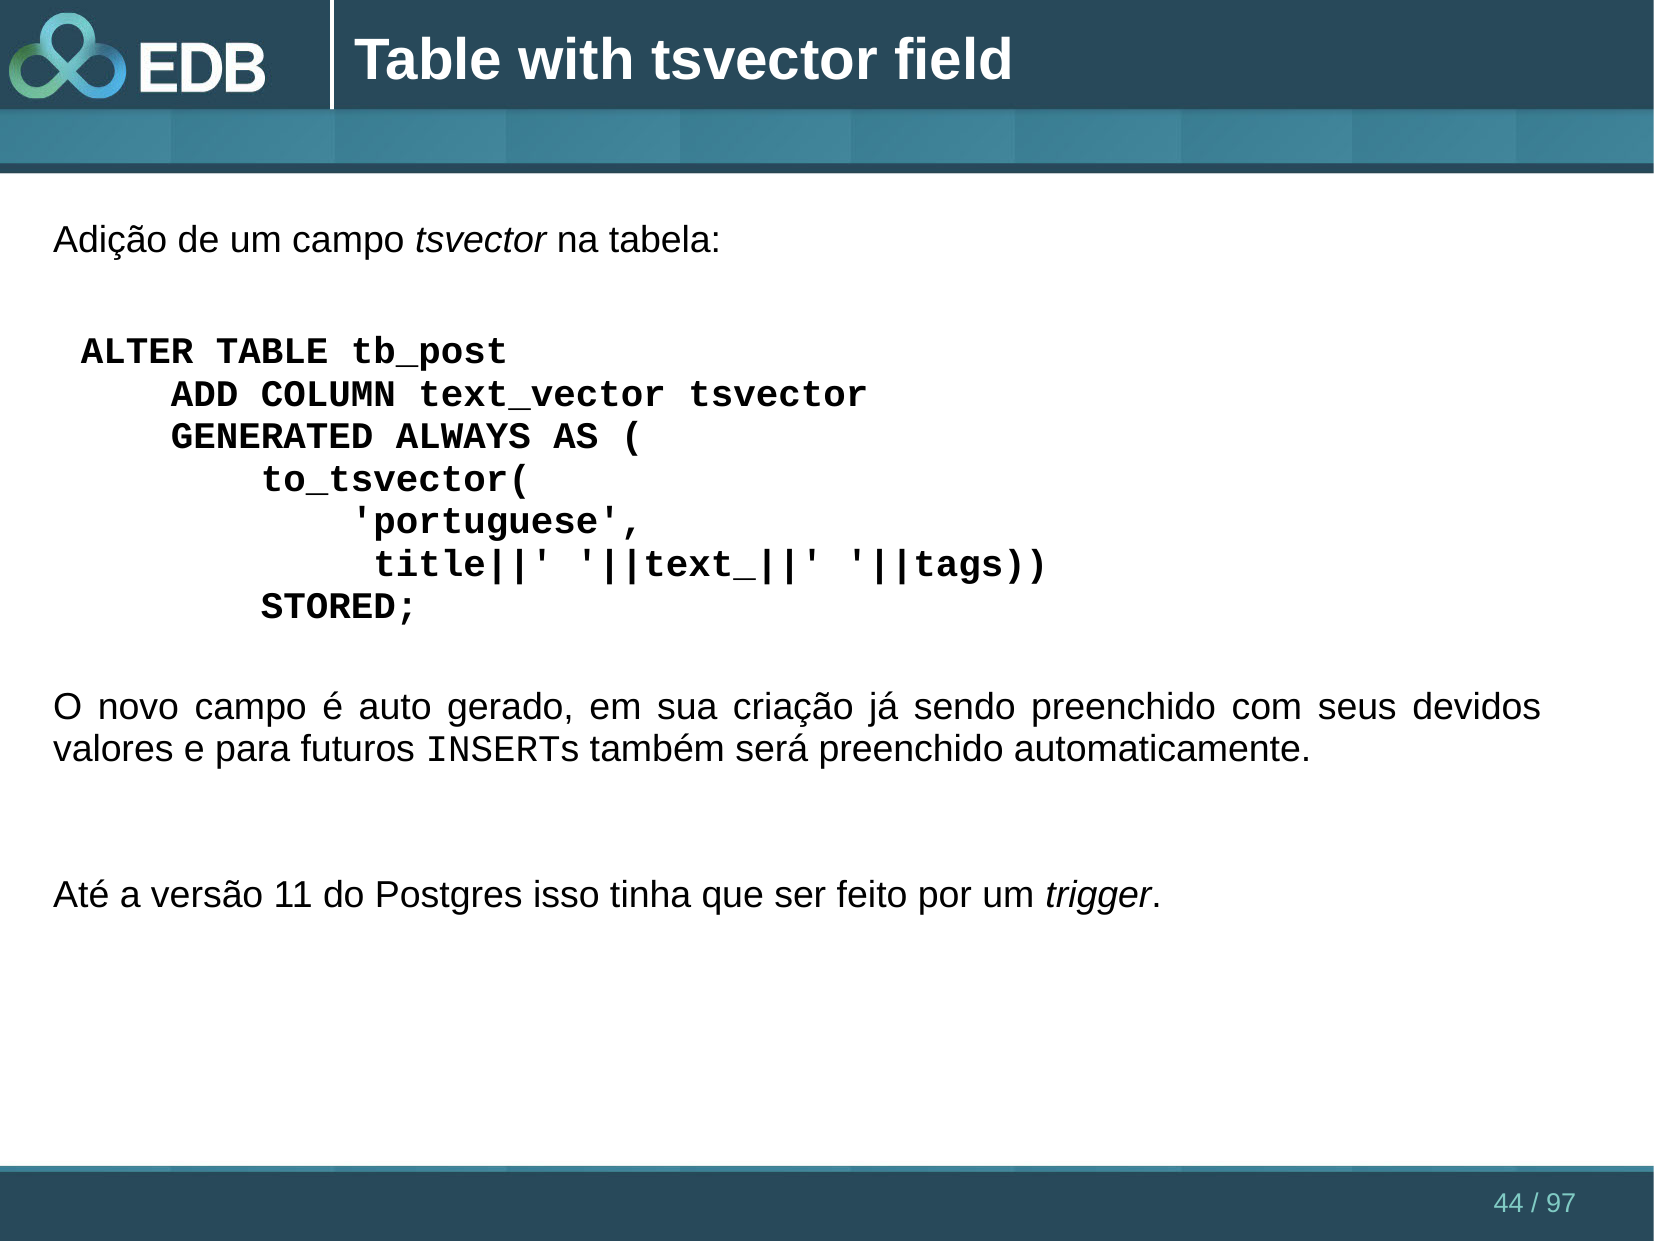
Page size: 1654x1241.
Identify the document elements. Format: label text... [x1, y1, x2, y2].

list O novo campo é auto gerado, em sua criação já sendo preenchido com seus devidos valores e para futuros INSERTs também será preenchido automaticamente. Até a versão 11 do Postgres isso tinha que ser feito por um trigger. [53, 685, 1542, 916]
picture [0, 0, 1654, 1241]
title Table with tsvector field [354, 0, 1625, 125]
text_box ALTER TABLE tb_post ADD COLUMN text_vector tsvector GENERATED ALWAYS AS ( to_tsvector( 'portuguese', title||' '||text_||' '||tags)) STORED; [66, 324, 1447, 638]
list Adição de um campo tsvector na tabela: [53, 218, 1542, 266]
